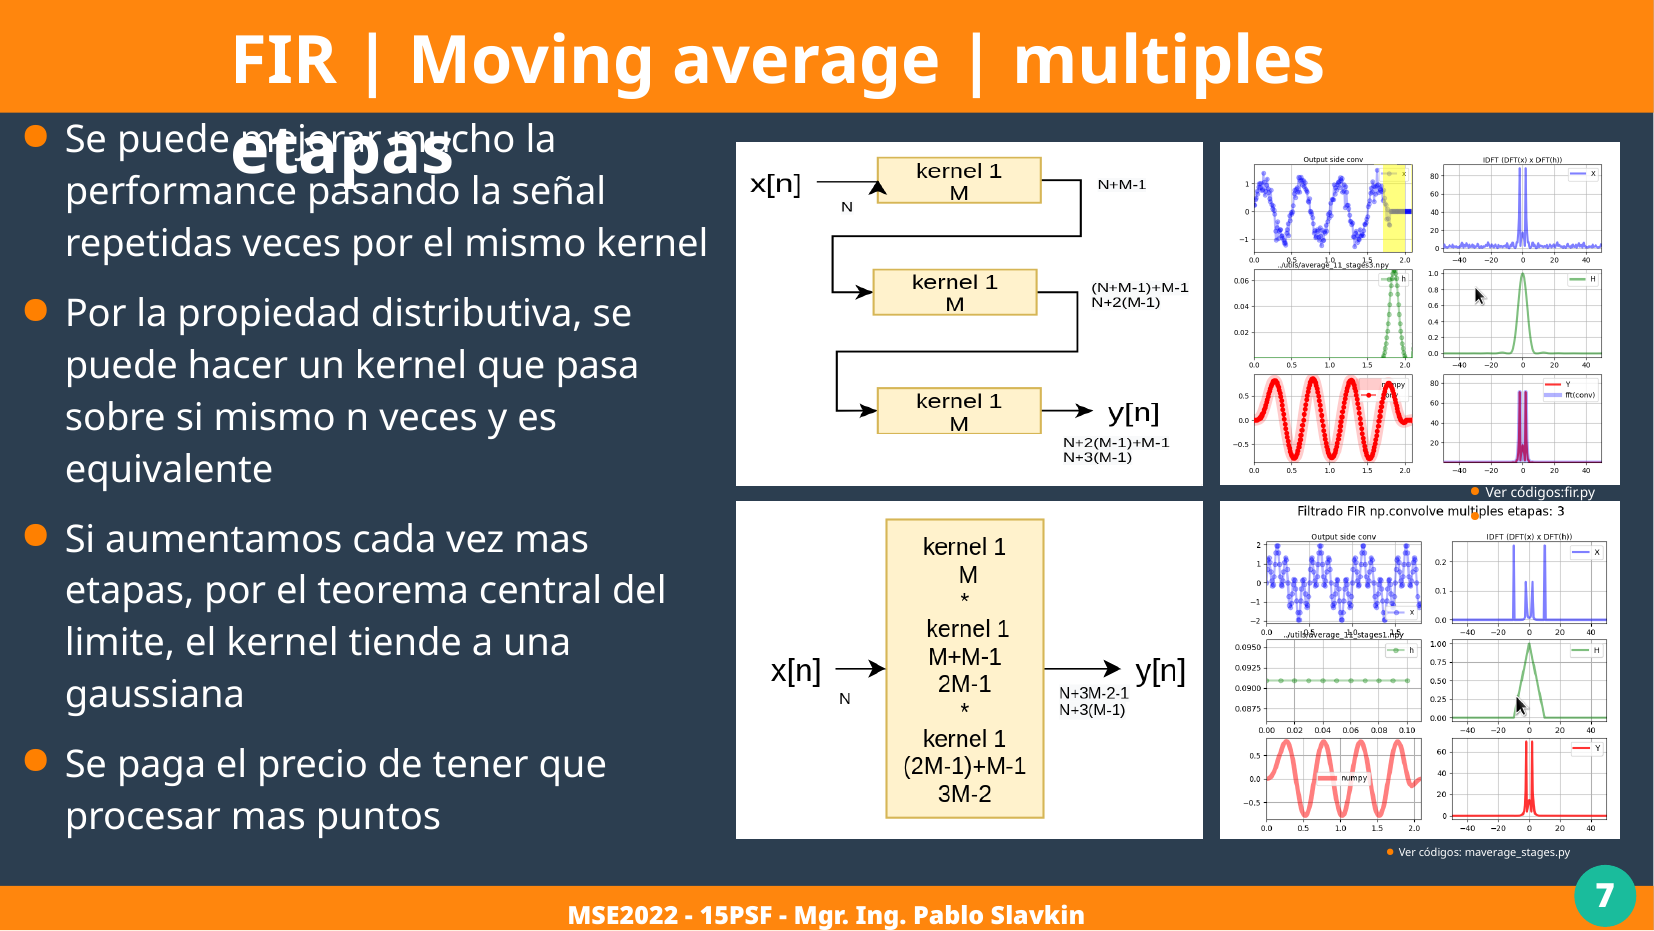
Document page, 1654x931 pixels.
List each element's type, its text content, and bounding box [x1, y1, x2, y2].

picture [1220, 142, 1620, 486]
picture [1220, 501, 1620, 839]
list Ver códigos:fir.py [1464, 482, 1615, 503]
list Ver códigos: maverage_stages.py [1381, 844, 1585, 870]
picture [736, 501, 1203, 839]
list Se puede mejorar mucho la performance pasando la señal repetidas veces por el mismo kernel Por la propiedad distributiva, se puede hacer un kernel que pasa sobre si mismo n veces y es equivalente Si aumentamos cada vez mas etapas, por el teorema central del limite, el kernel tiende a una gaussiana Se paga el precio de tener que procesar mas puntos [5, 112, 713, 863]
title FIR | Moving average | multiples etapas [230, 11, 1506, 120]
picture [736, 142, 1203, 486]
